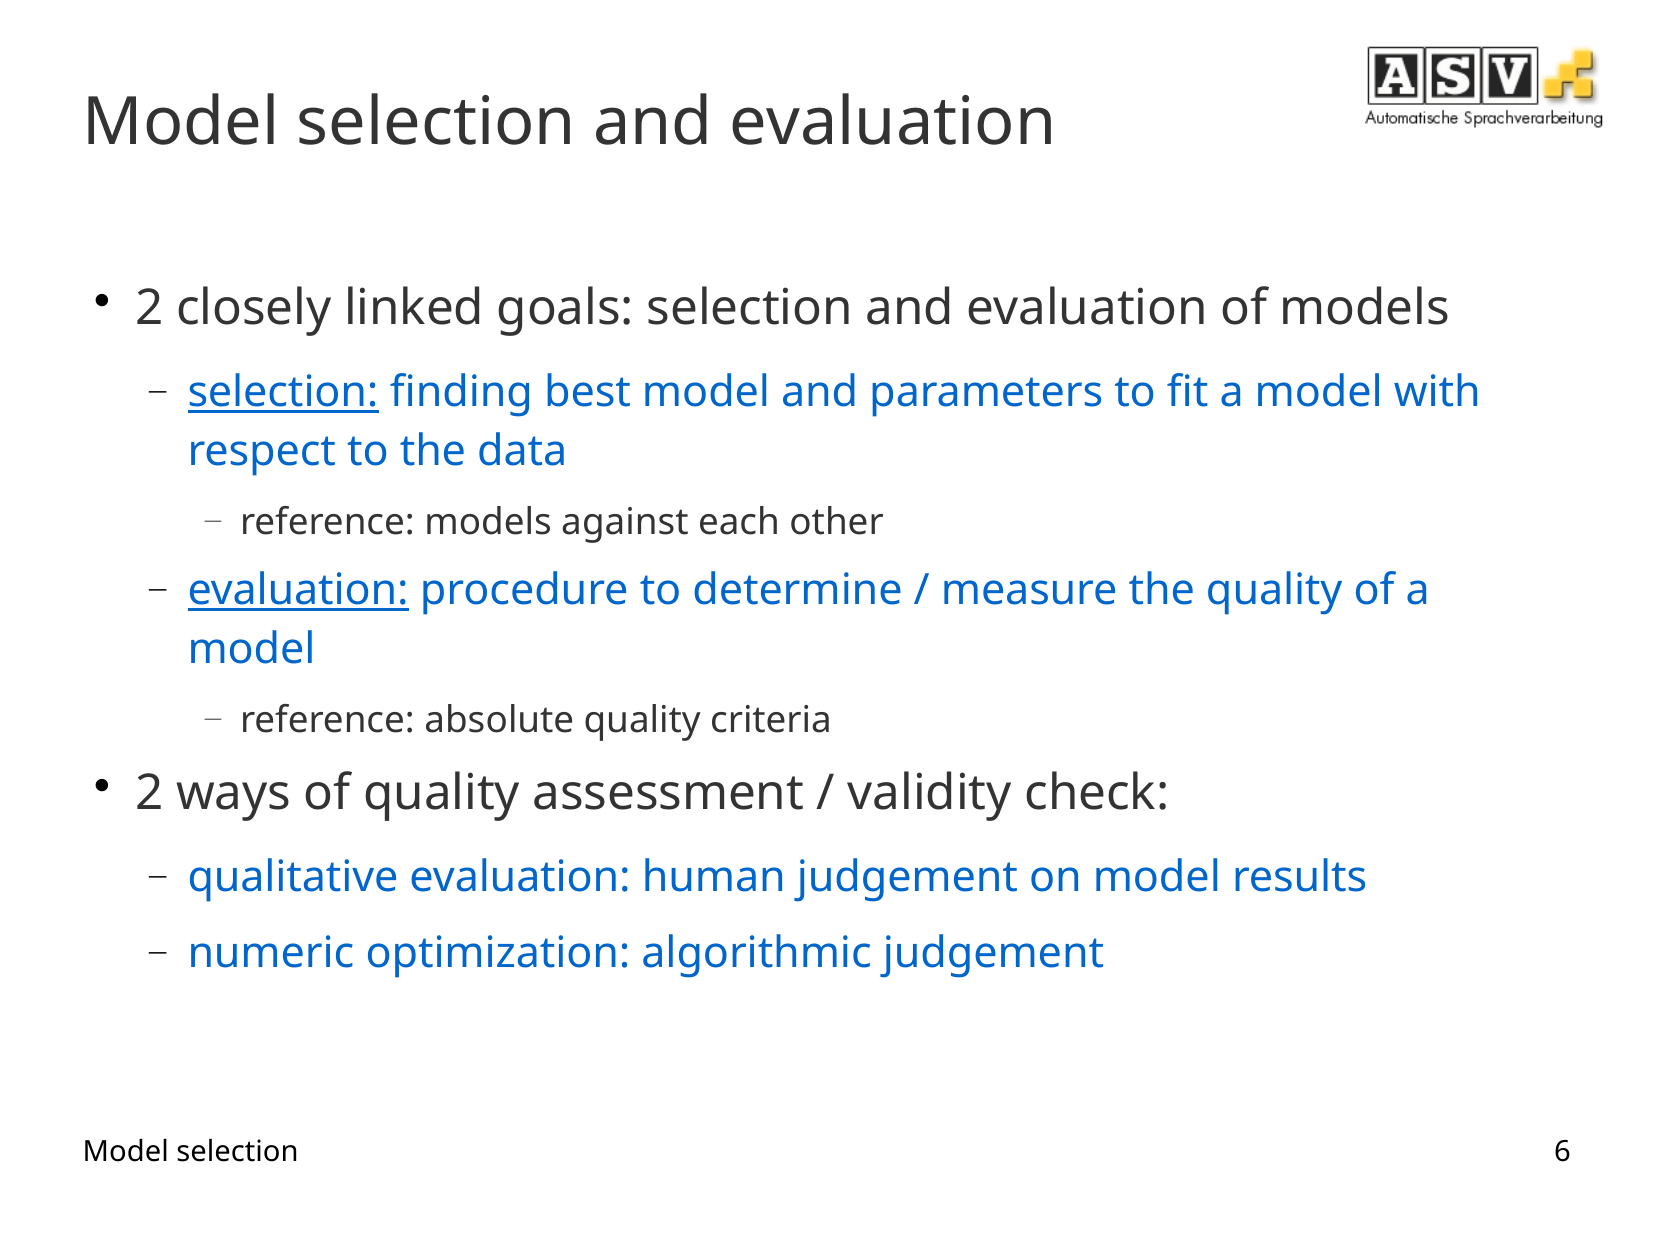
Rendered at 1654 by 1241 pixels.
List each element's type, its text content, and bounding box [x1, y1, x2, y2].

list 2 closely linked goals: selection and evaluation of models selection: finding best model and parameters to fit a model with respect to the data reference: models against each other evaluation: procedure to determine / measure the quality of a model reference: absolute quality criteria 2 ways of quality assessment / validity check: qualitative evaluation: human judgement on model results numeric optimization: algorithmic judgement [82, 271, 1538, 991]
picture [1364, 43, 1605, 129]
title Model selection and evaluation [82, 49, 1347, 189]
